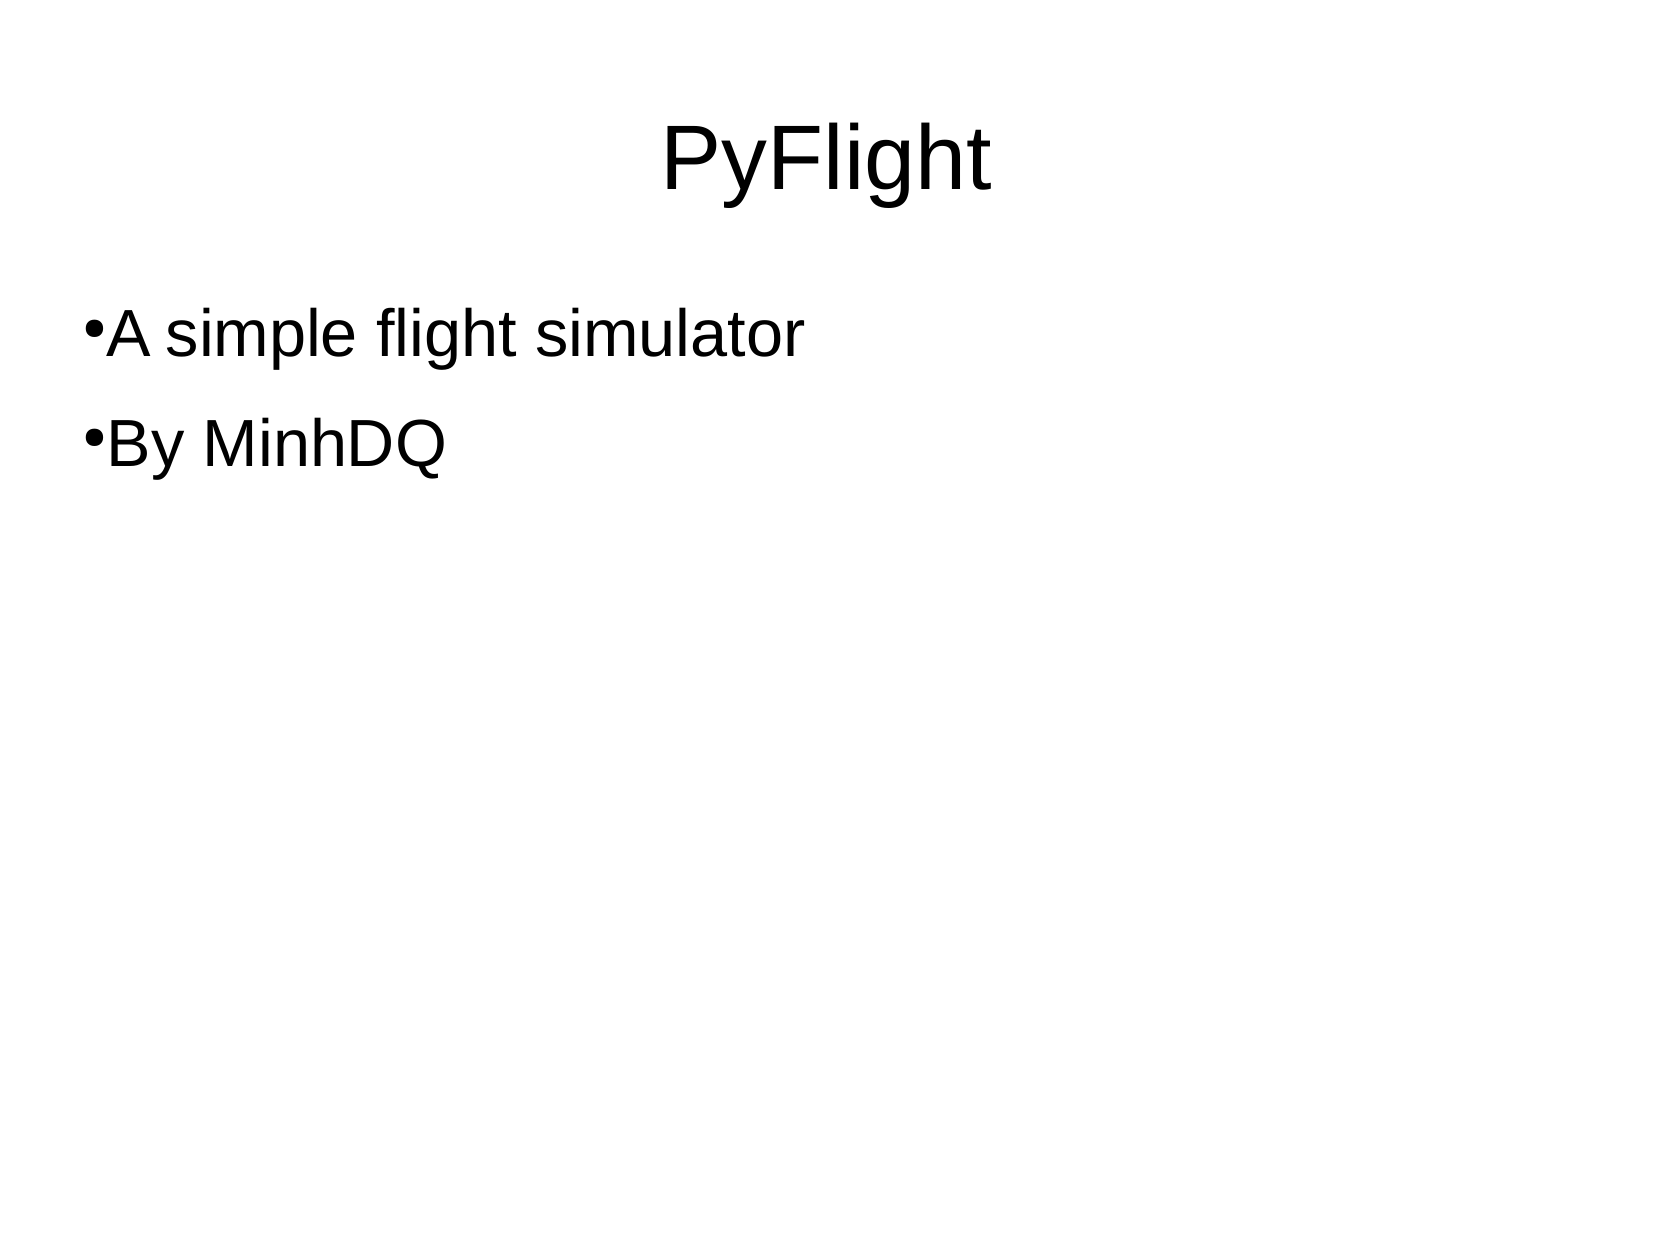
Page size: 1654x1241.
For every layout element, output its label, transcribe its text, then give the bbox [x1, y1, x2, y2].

list A simple flight simulator By MinhDQ [82, 290, 1571, 1010]
title PyFlight [82, 49, 1571, 257]
